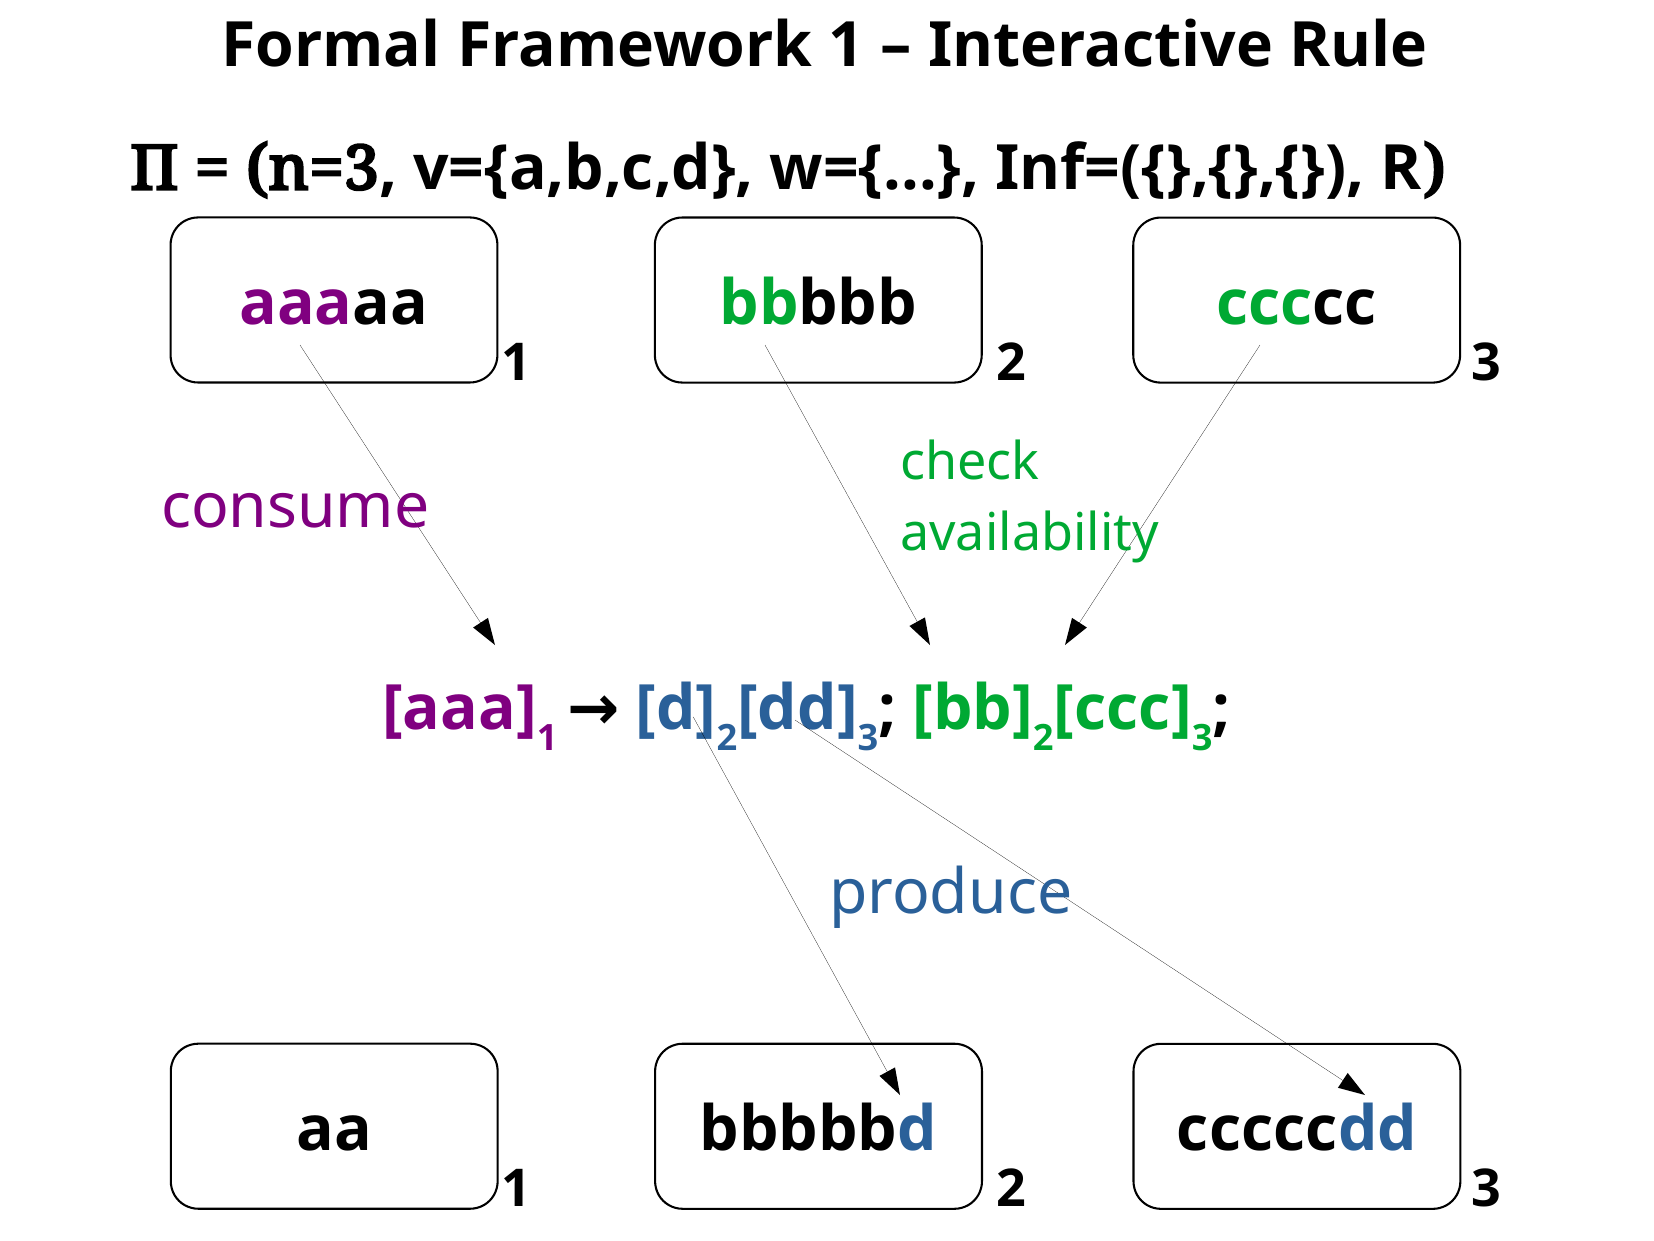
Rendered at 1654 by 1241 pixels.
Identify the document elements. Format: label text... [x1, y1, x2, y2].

title Formal Framework 1 – Interactive Rule [0, 1, 1651, 84]
text_box 3 [1456, 317, 1497, 401]
text_box check availability [885, 416, 1195, 597]
text_box aa [170, 1043, 498, 1209]
text_box 2 [981, 1143, 1023, 1227]
text_box produce [814, 839, 1096, 979]
text_box bbbbbd [655, 1043, 982, 1209]
text_box cccccdd [1133, 1043, 1461, 1209]
text_box aaaaa [170, 217, 498, 383]
text_box [aaa]1 → [d]2[dd]3; [bb]2[ccc]3; [367, 655, 1342, 747]
text_box Π = (n=3, v={a,b,c,d}, w={...}, Inf=({},{},{}), R) [115, 115, 1538, 216]
text_box 3 [1456, 1143, 1498, 1227]
text_box 1 [486, 317, 527, 401]
text_box bbbbb [654, 217, 982, 383]
text_box 1 [486, 1143, 528, 1227]
text_box ccccc [1133, 217, 1461, 383]
text_box 2 [981, 317, 1023, 401]
text_box consume [146, 453, 466, 594]
